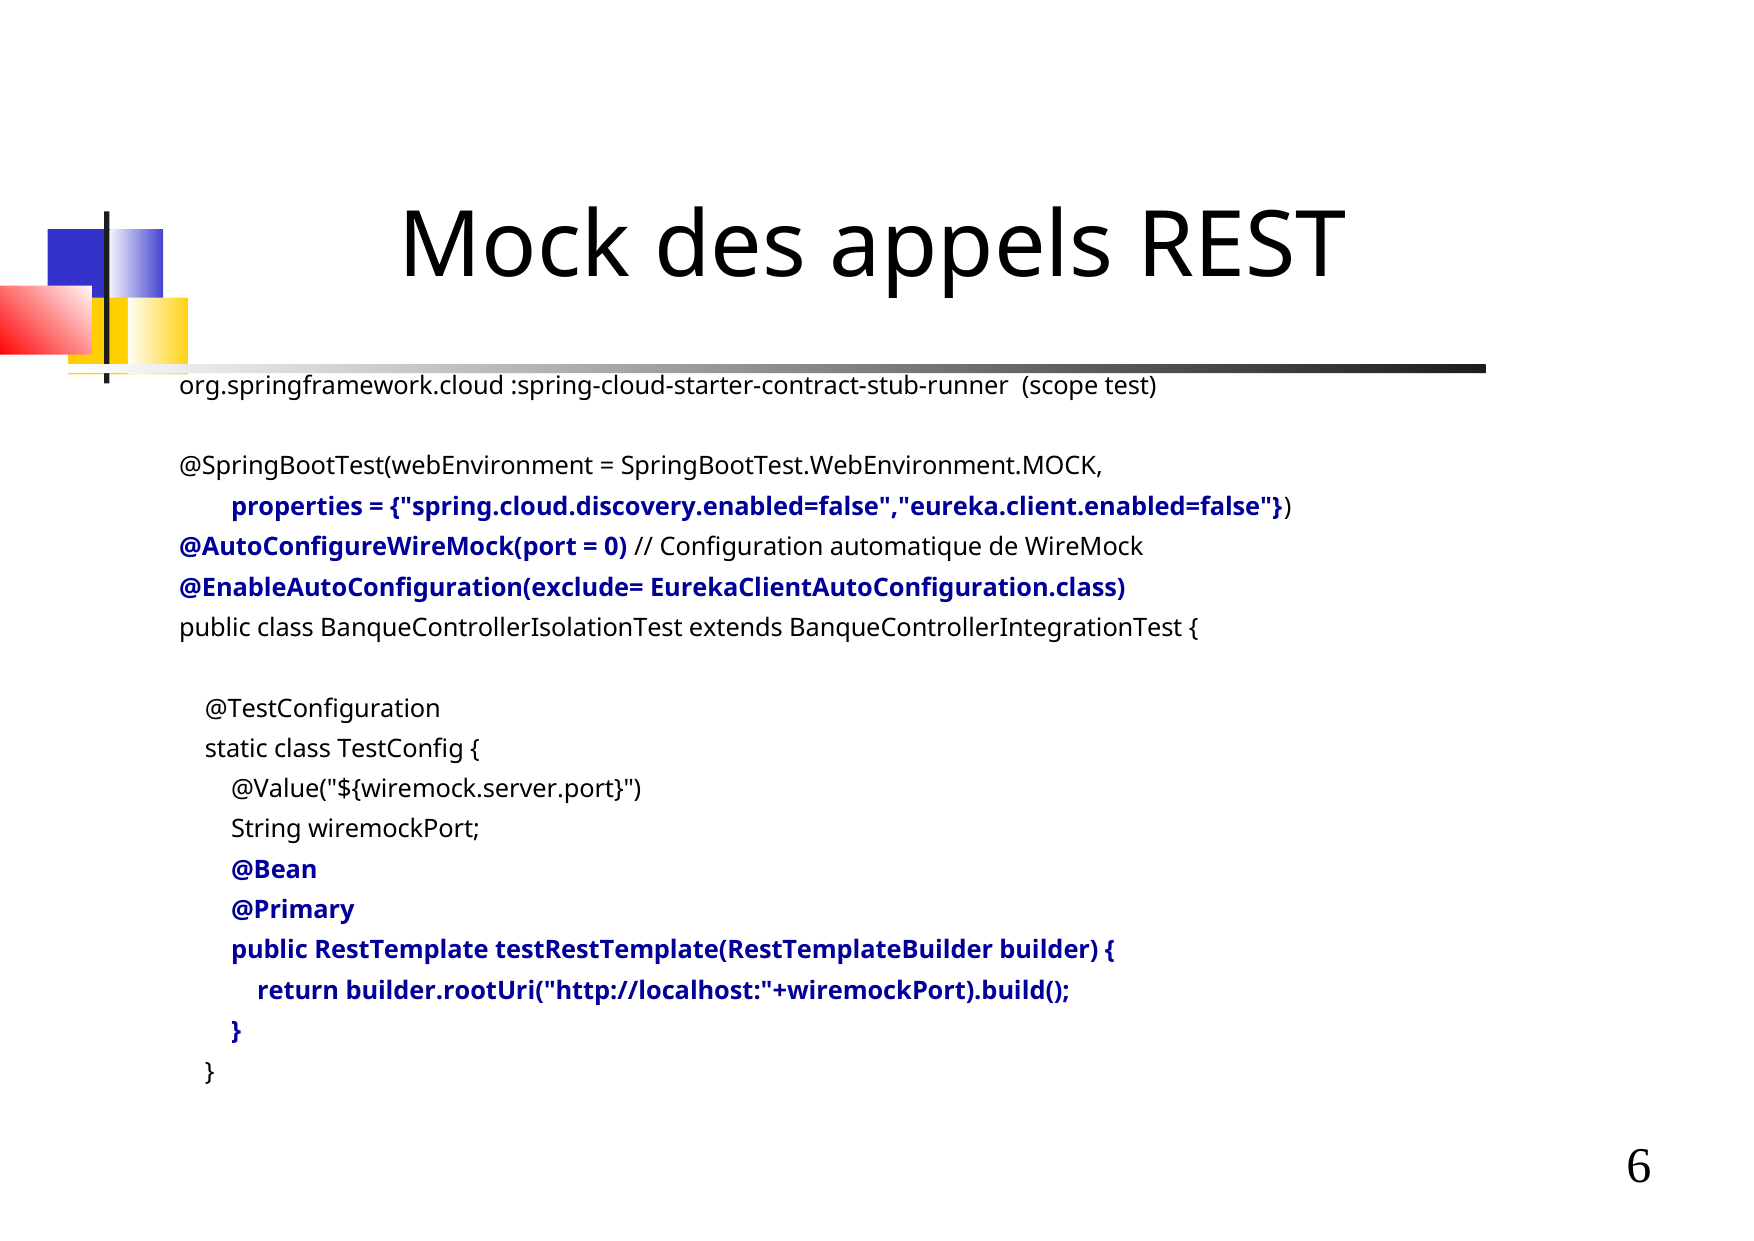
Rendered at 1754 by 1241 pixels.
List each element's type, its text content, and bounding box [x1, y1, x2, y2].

list org.springframework.cloud :spring-cloud-starter-contract-stub-runner (scope test) @SpringBootTest(webEnvironment = SpringBootTest.WebEnvironment.MOCK, properties = {"spring.cloud.discovery.enabled=false","eureka.client.enabled=false"}) @AutoConfigureWireMock(port = 0) // Configuration automatique de WireMock @EnableAutoConfiguration(exclude= EurekaClientAutoConfiguration.class) public class BanqueControllerIsolationTest extends BanqueControllerIntegrationTest { @TestConfiguration static class TestConfig { @Value("${wiremock.server.port}") String wiremockPort; @Bean @Primary public RestTemplate testRestTemplate(RestTemplateBuilder builder) { return builder.rootUri("http://localhost:"+wiremockPort).build(); } } [179, 371, 1567, 1091]
title Mock des appels REST [179, 139, 1567, 351]
